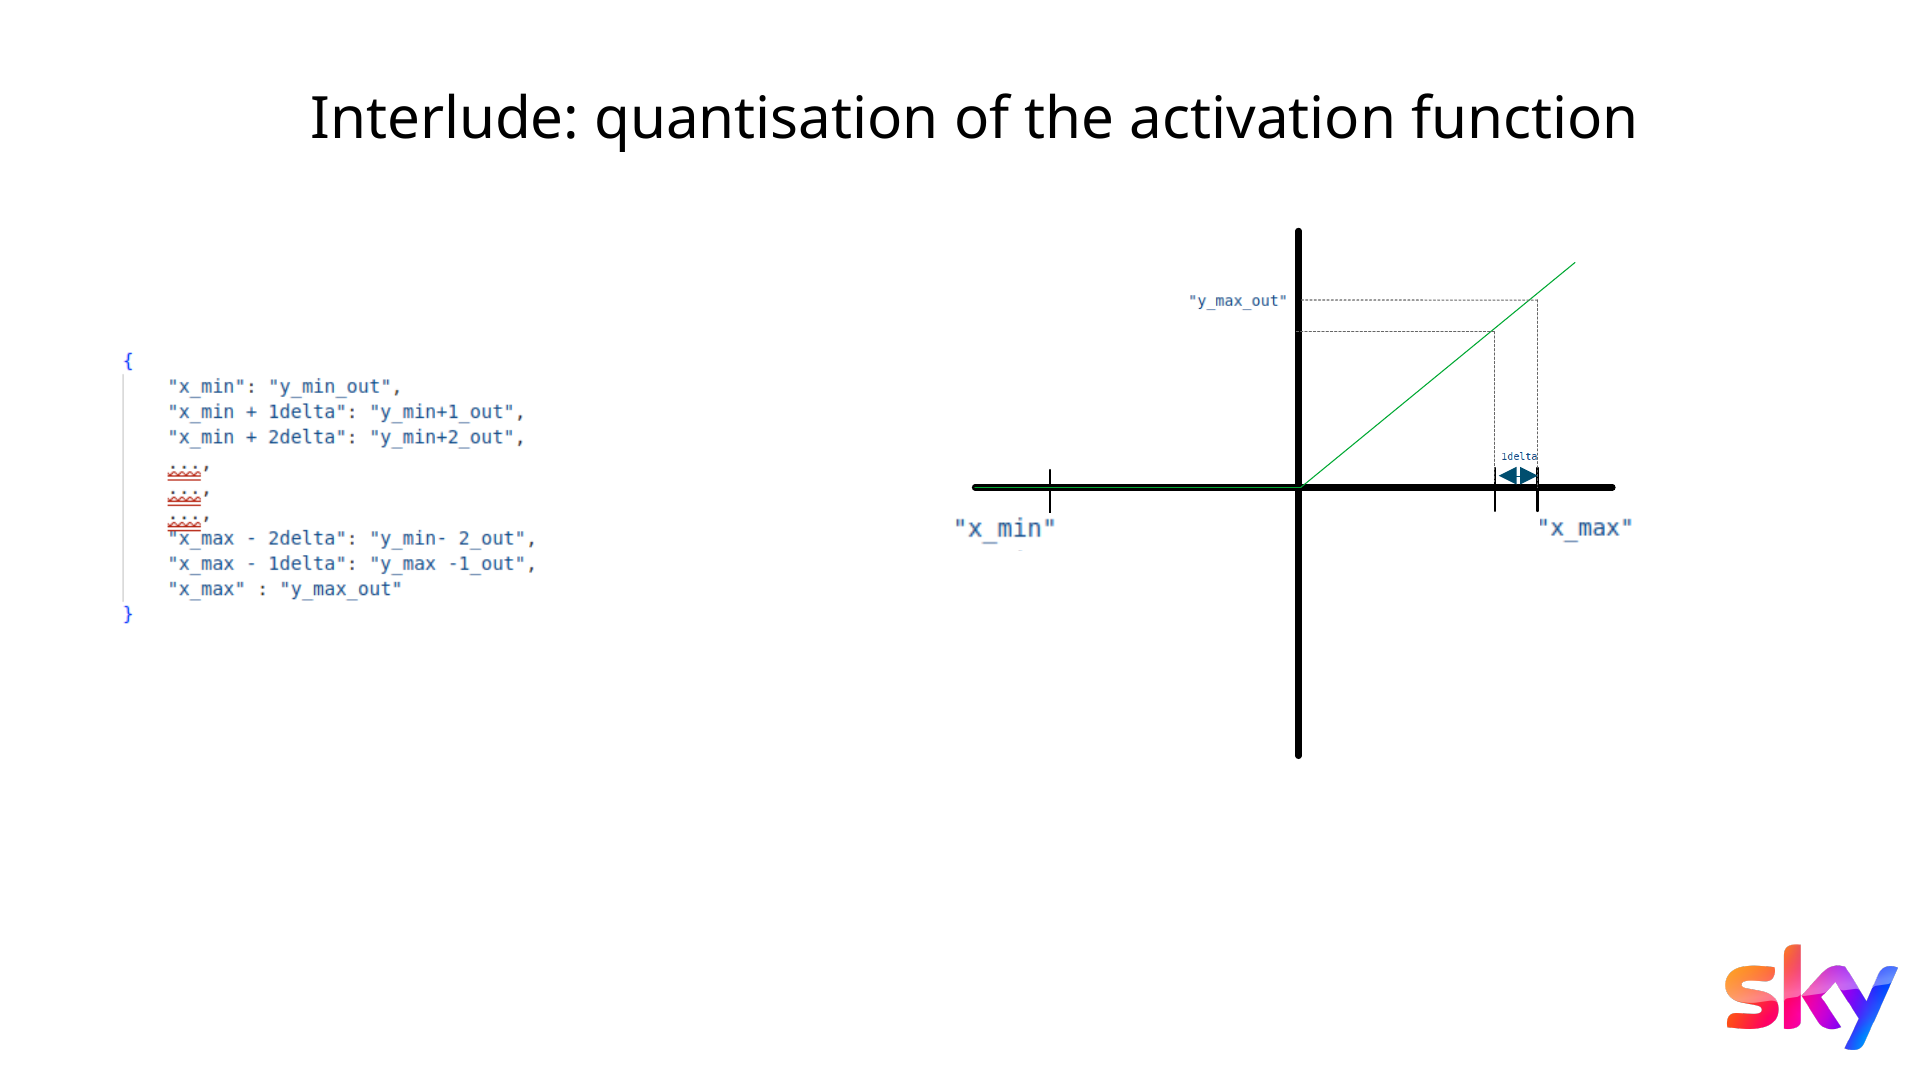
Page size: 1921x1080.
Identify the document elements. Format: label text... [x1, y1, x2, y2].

picture [112, 337, 548, 638]
picture [1725, 944, 1898, 1051]
picture [1180, 290, 1294, 319]
picture [1500, 451, 1538, 462]
title Interlude: quantisation of the activation function [112, 38, 1837, 151]
picture [947, 513, 1060, 551]
picture [1540, 516, 1640, 545]
